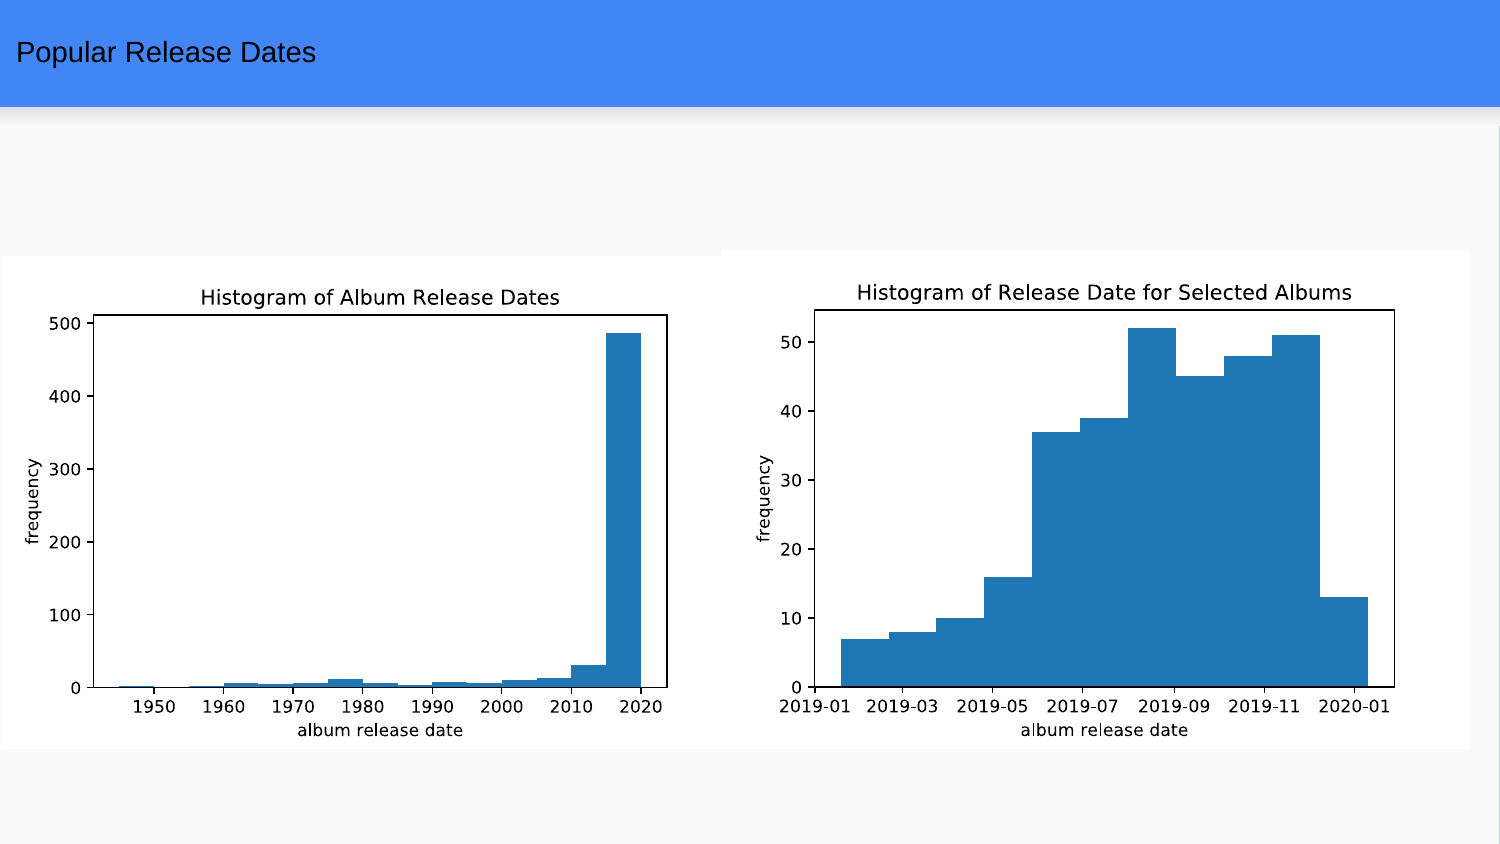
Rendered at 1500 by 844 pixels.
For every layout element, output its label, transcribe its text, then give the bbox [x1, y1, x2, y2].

picture [0, 249, 1471, 751]
title Popular Release Dates [16, 2, 1464, 102]
